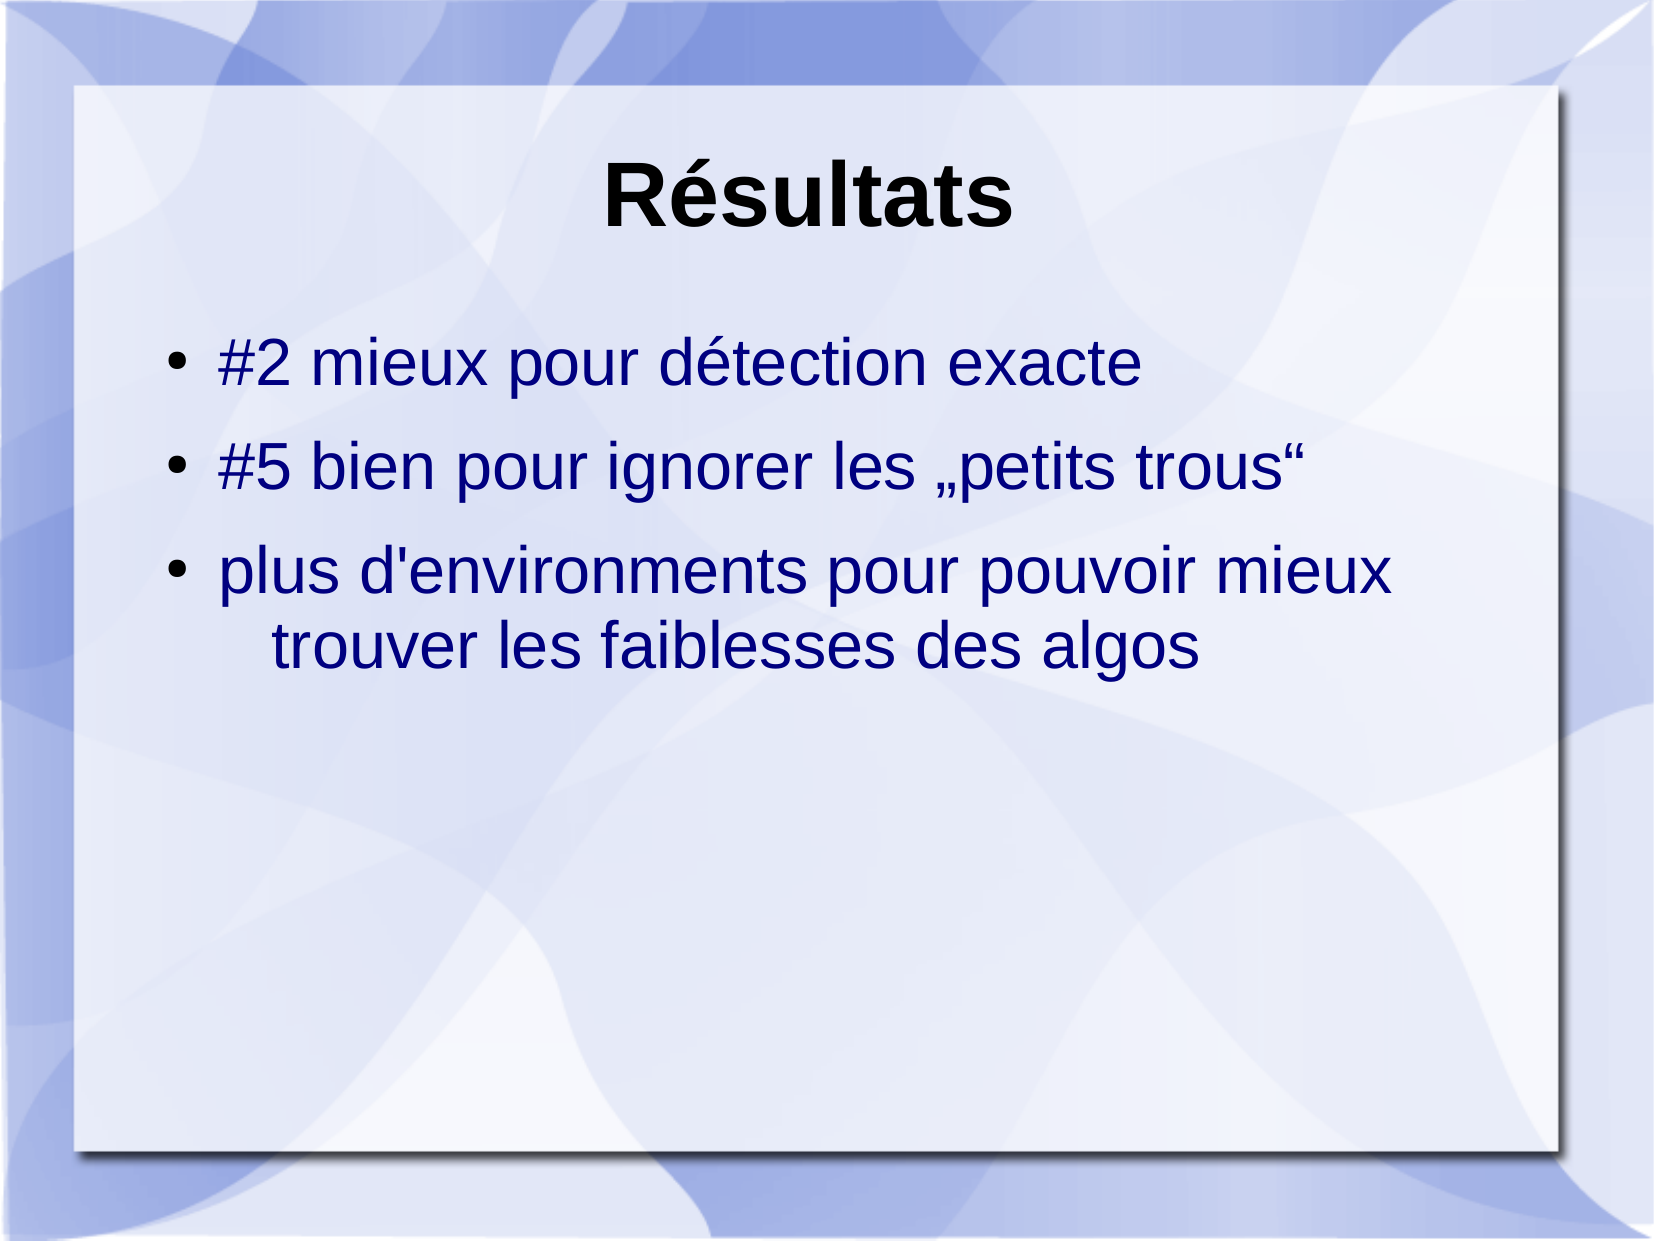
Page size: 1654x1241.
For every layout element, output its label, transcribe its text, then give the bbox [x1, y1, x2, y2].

list #2 mieux pour détection exacte #5 bien pour ignorer les „petits trous“ plus d'environments pour pouvoir mieux trouver les faiblesses des algos [129, 324, 1489, 975]
picture [0, 0, 1654, 1241]
title Résultats [82, 90, 1536, 298]
